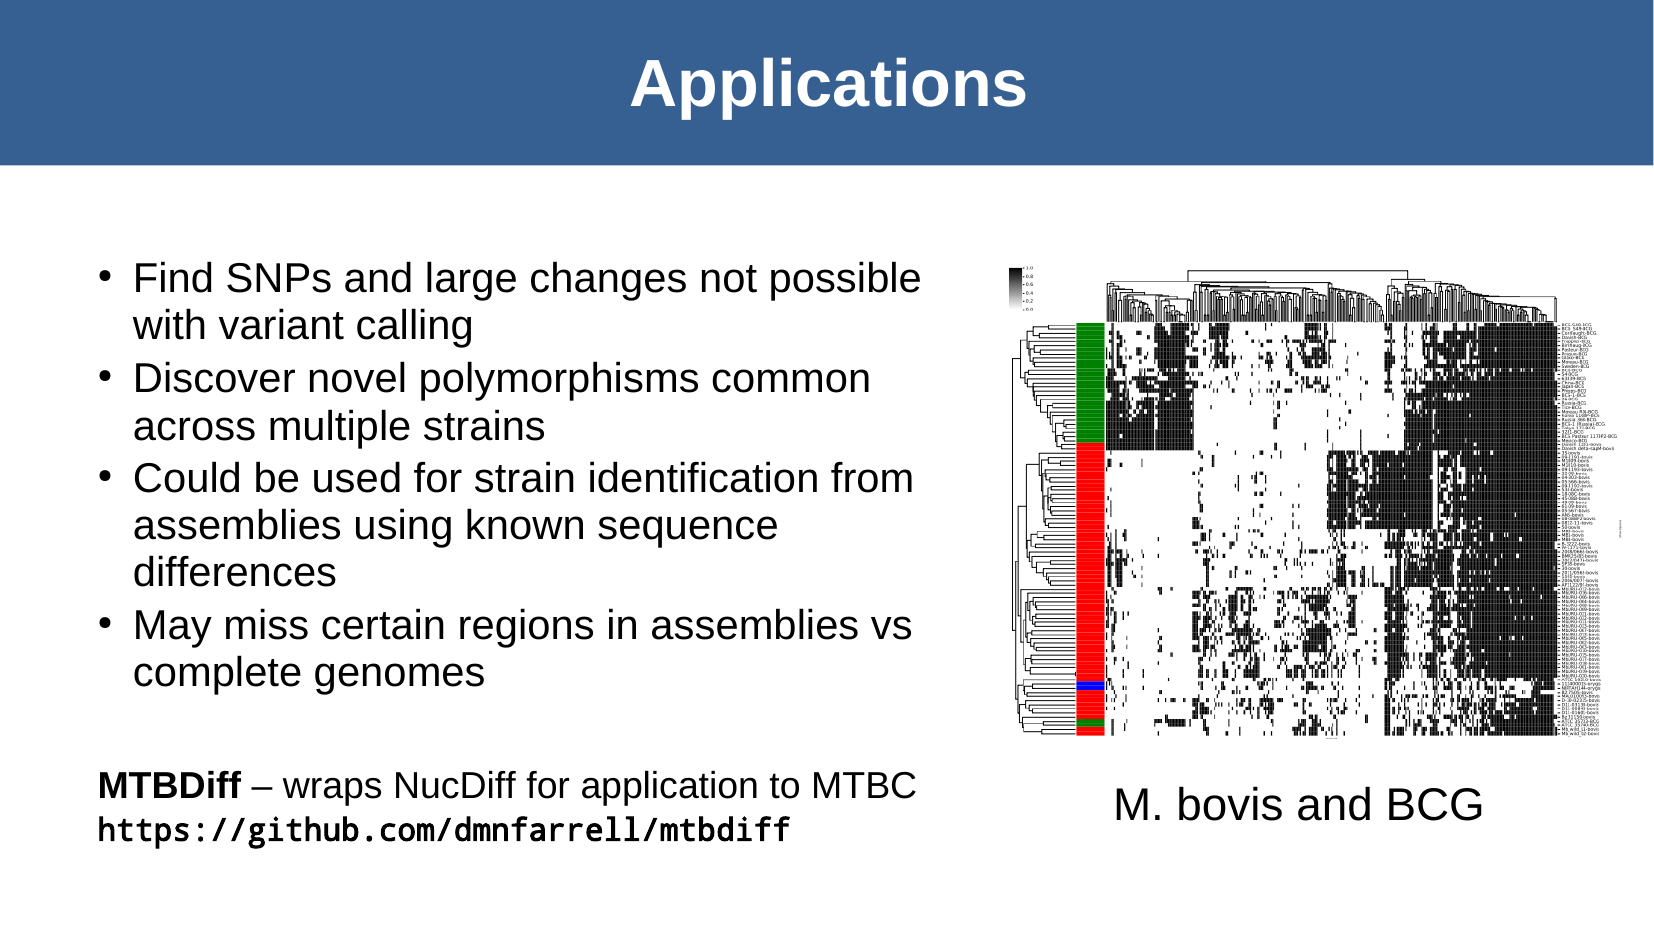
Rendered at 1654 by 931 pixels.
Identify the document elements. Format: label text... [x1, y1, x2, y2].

picture [920, 228, 1628, 768]
text_box Applications [0, 0, 1654, 166]
text_box Find SNPs and large changes not possible with variant calling Discover novel polymorphisms common across multiple strains Could be used for strain identification from assemblies using known sequence differences May miss certain regions in assemblies vs complete genomes MTBDiff – wraps NucDiff for application to MTBC https://github.com/dmnfarrell/mtbdiff [82, 248, 945, 856]
text_box M. bovis and BCG [1098, 772, 1535, 851]
